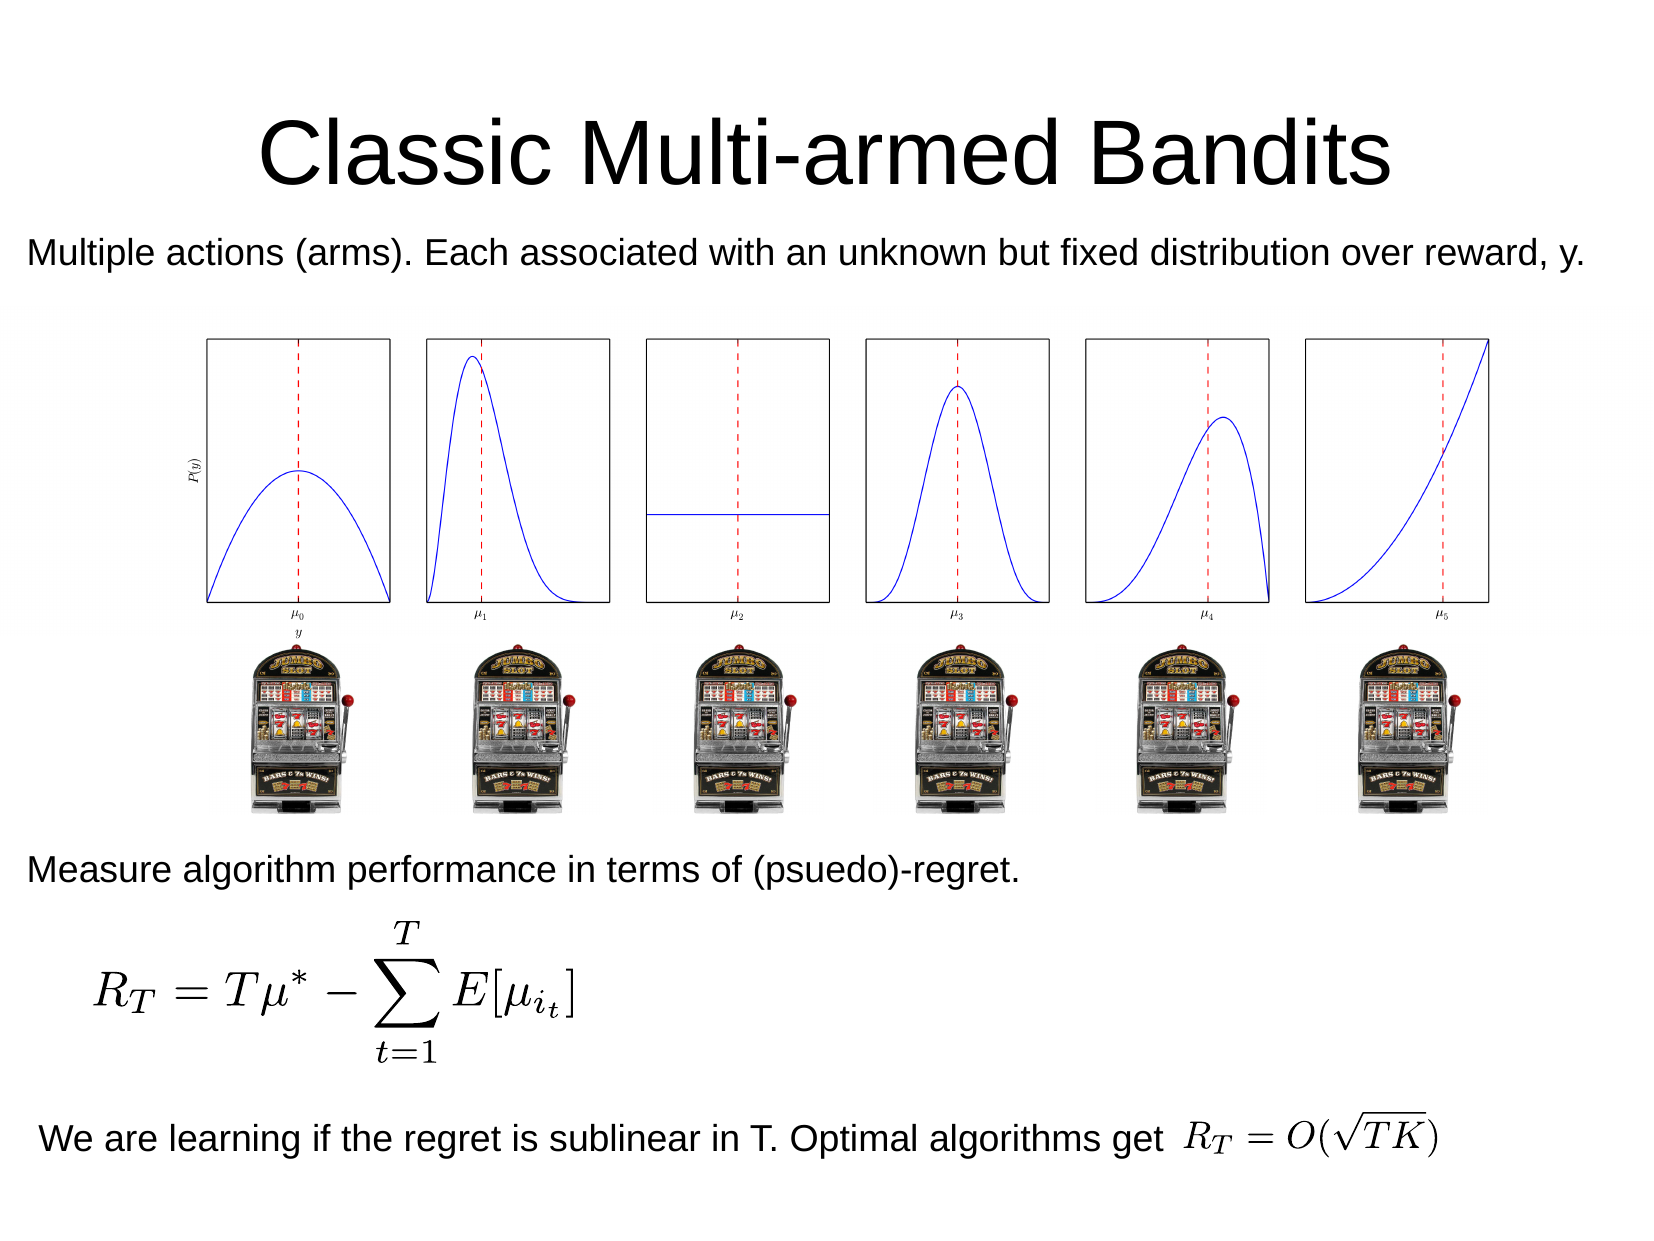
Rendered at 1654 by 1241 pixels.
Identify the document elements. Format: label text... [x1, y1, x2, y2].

text_box [1181, 1112, 1441, 1158]
title Classic Multi-armed Bandits [82, 49, 1571, 224]
picture [0, 306, 1654, 815]
text_box [90, 920, 579, 1063]
text_box Multiple actions (arms). Each associated with an unknown but fixed distribution over reward, y. [11, 224, 1654, 319]
text_box Measure algorithm performance in terms of (psuedo)-regret. [11, 840, 1501, 898]
text_box We are learning if the regret is sublinear in T. Optimal algorithms get [23, 1110, 1180, 1168]
